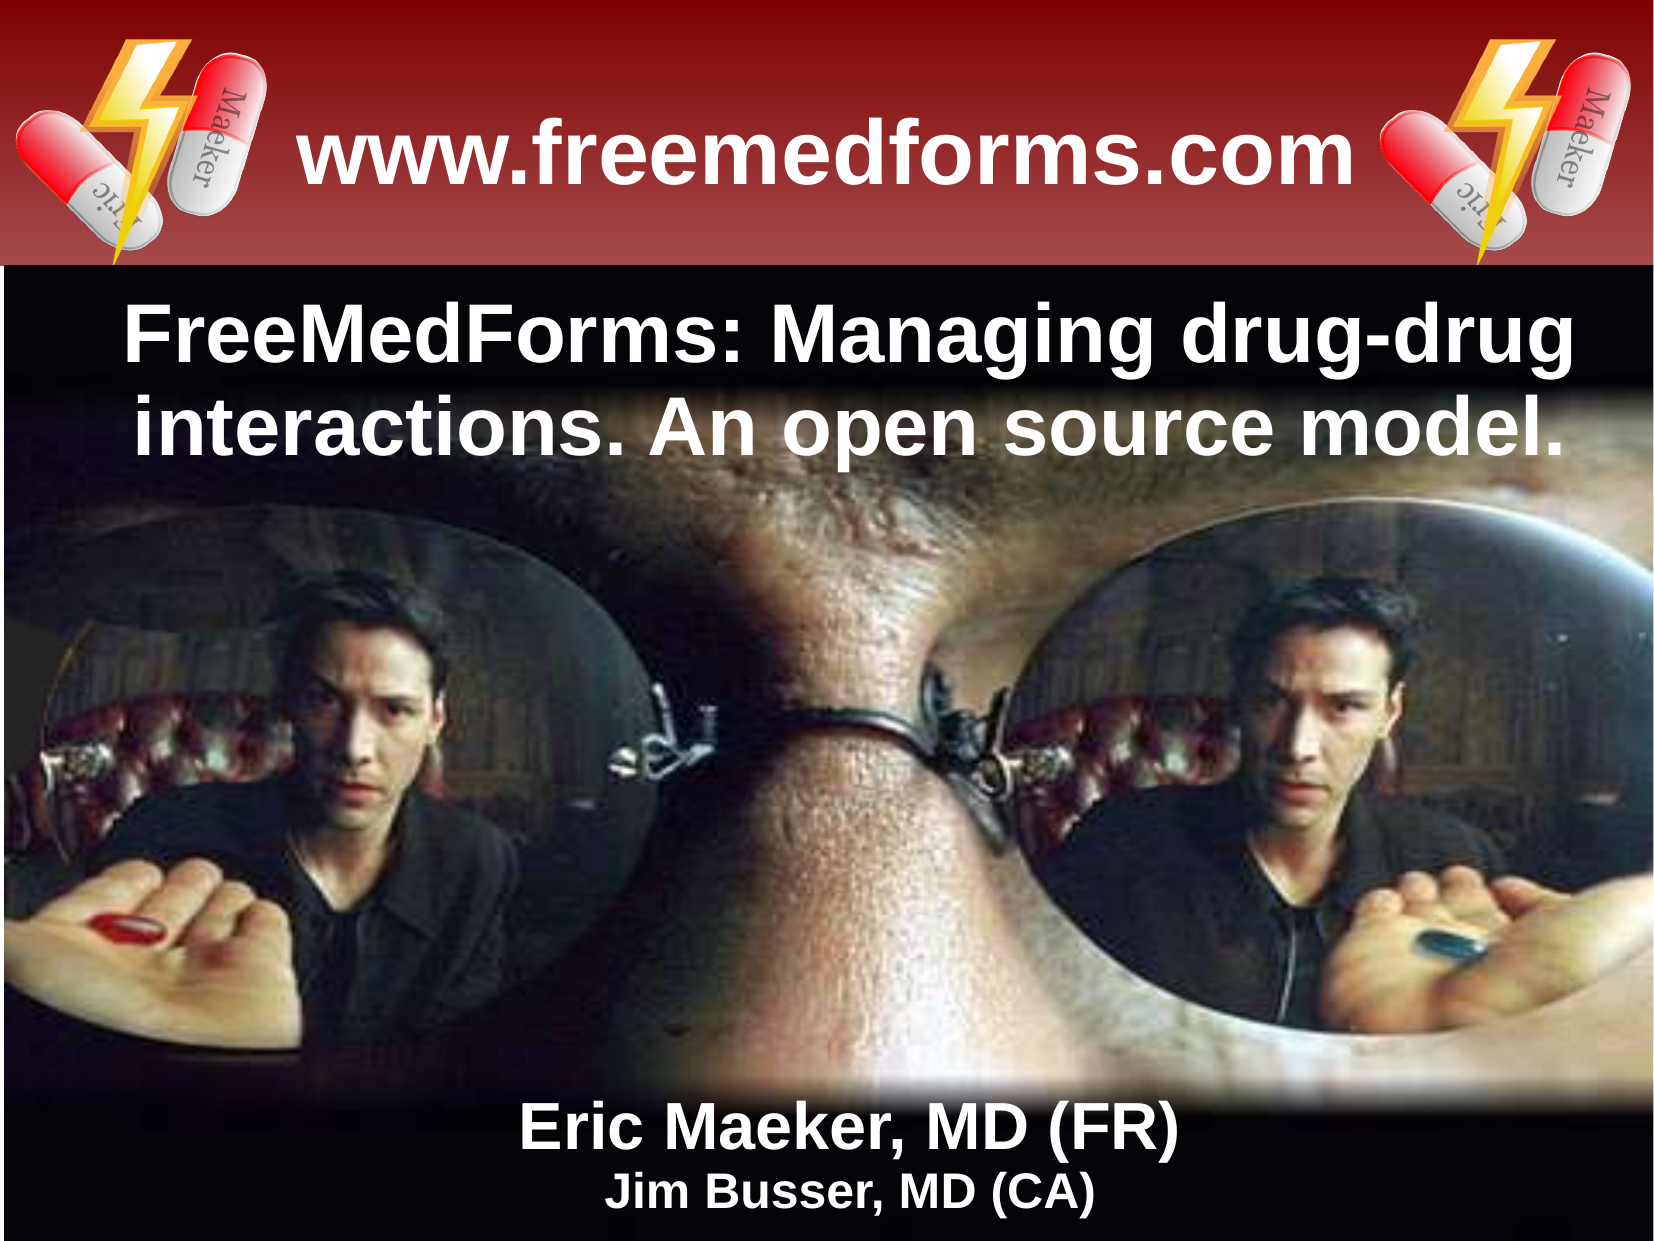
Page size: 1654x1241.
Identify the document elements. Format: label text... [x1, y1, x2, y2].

title www.freemedforms.com [295, 49, 1359, 257]
picture [0, 29, 1654, 1241]
subtitle FreeMedForms: Managing drug-drug interactions. An open source model. Eric Maeker, MD (FR) Jim Busser, MD (CA) [106, 287, 1595, 1220]
